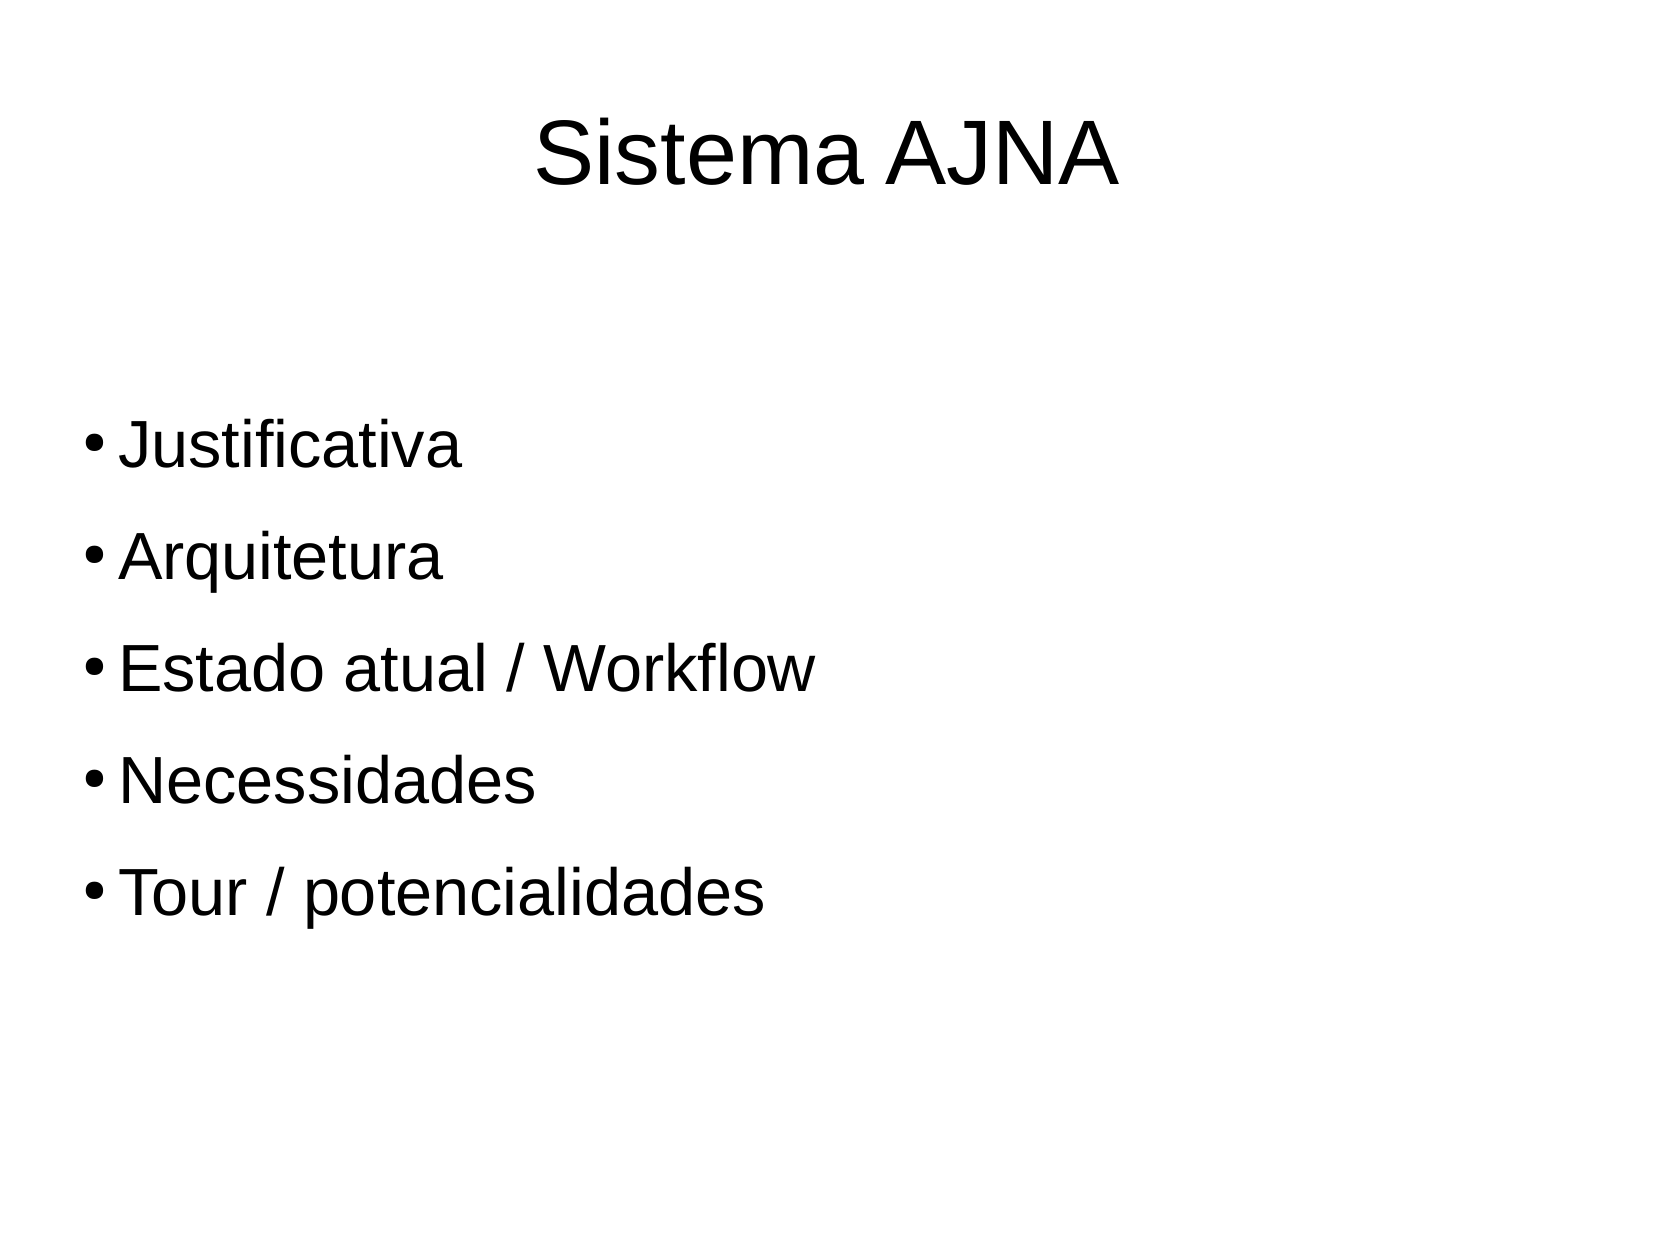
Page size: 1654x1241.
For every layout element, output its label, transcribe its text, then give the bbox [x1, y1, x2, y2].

title Sistema AJNA [82, 49, 1571, 257]
subtitle Justificativa Arquitetura Estado atual / Workflow Necessidades Tour / potencialidades [82, 290, 1571, 1010]
